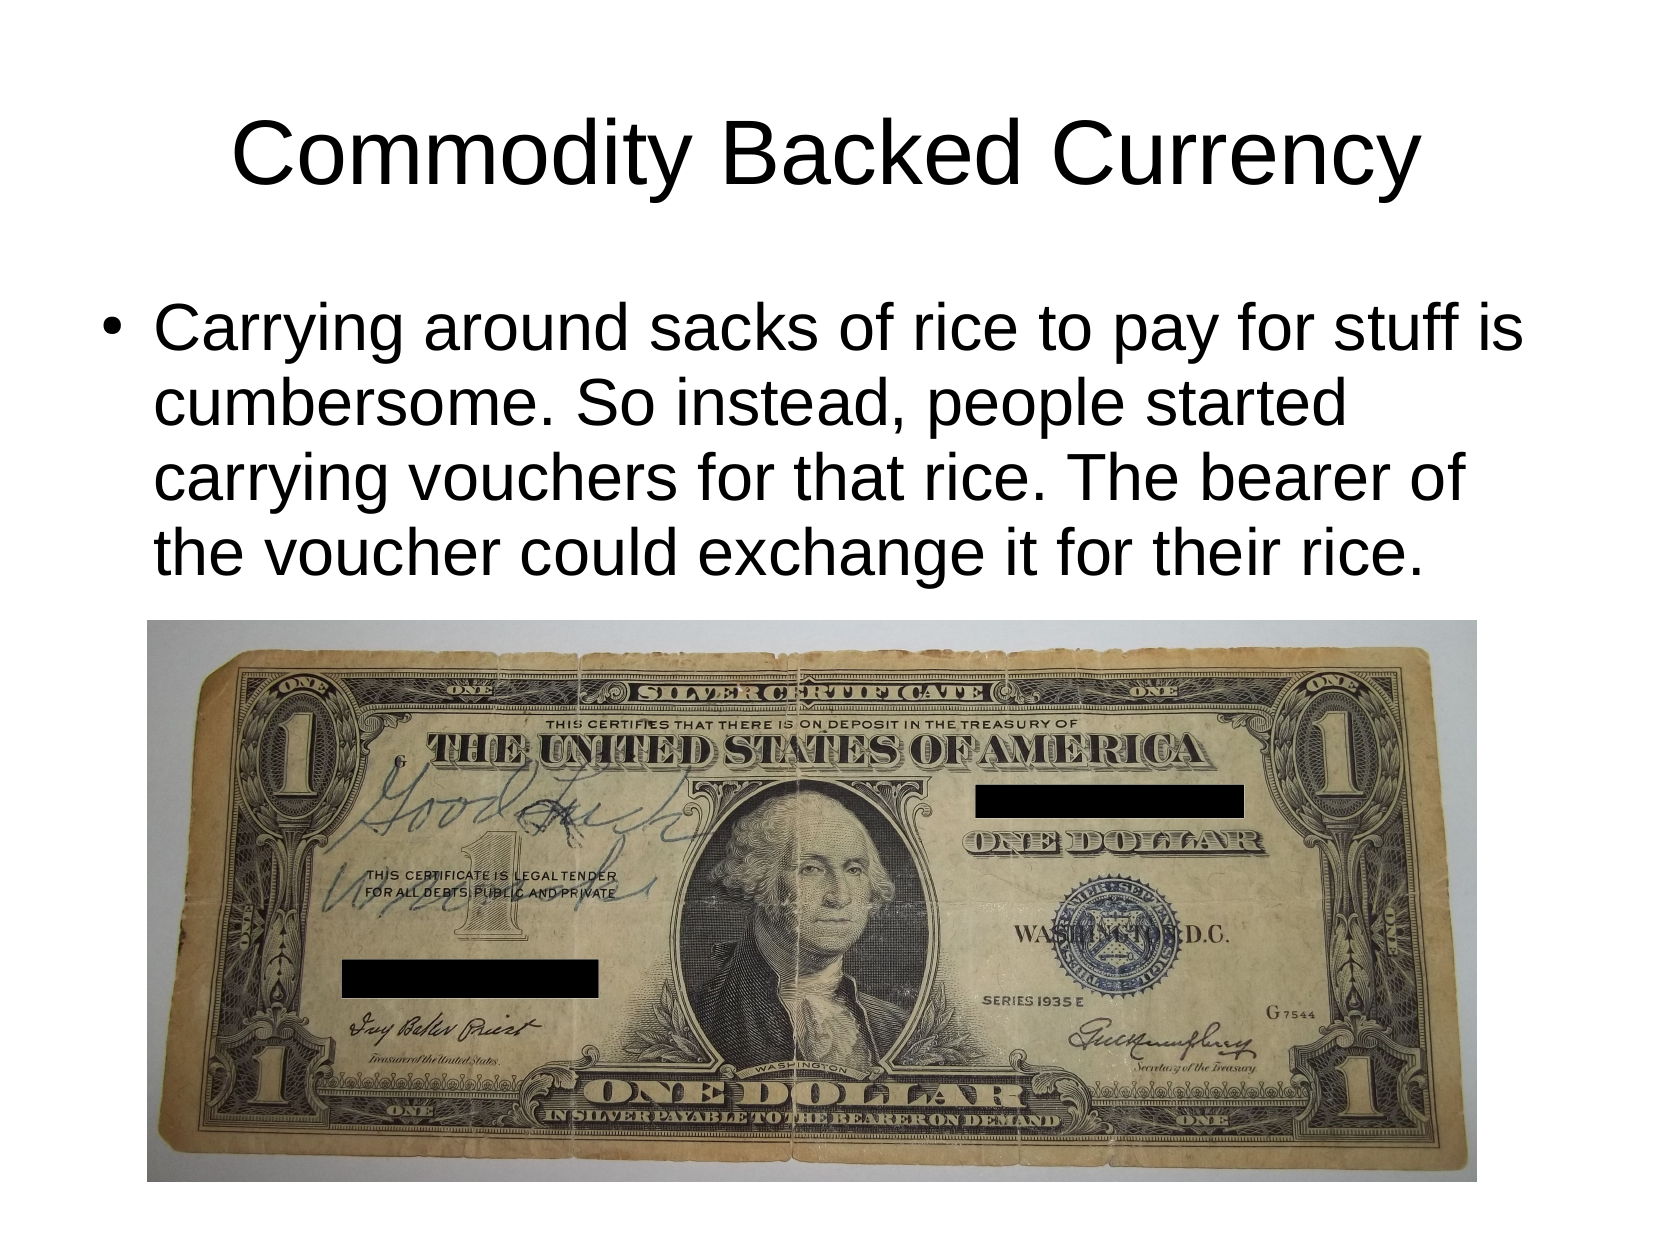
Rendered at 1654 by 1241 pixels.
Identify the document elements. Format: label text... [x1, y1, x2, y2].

list Carrying around sacks of rice to pay for stuff is cumbersome. So instead, people started carrying vouchers for that rice. The bearer of the voucher could exchange it for their rice. [82, 290, 1571, 634]
picture [147, 620, 1477, 1182]
title Commodity Backed Currency [82, 49, 1571, 257]
